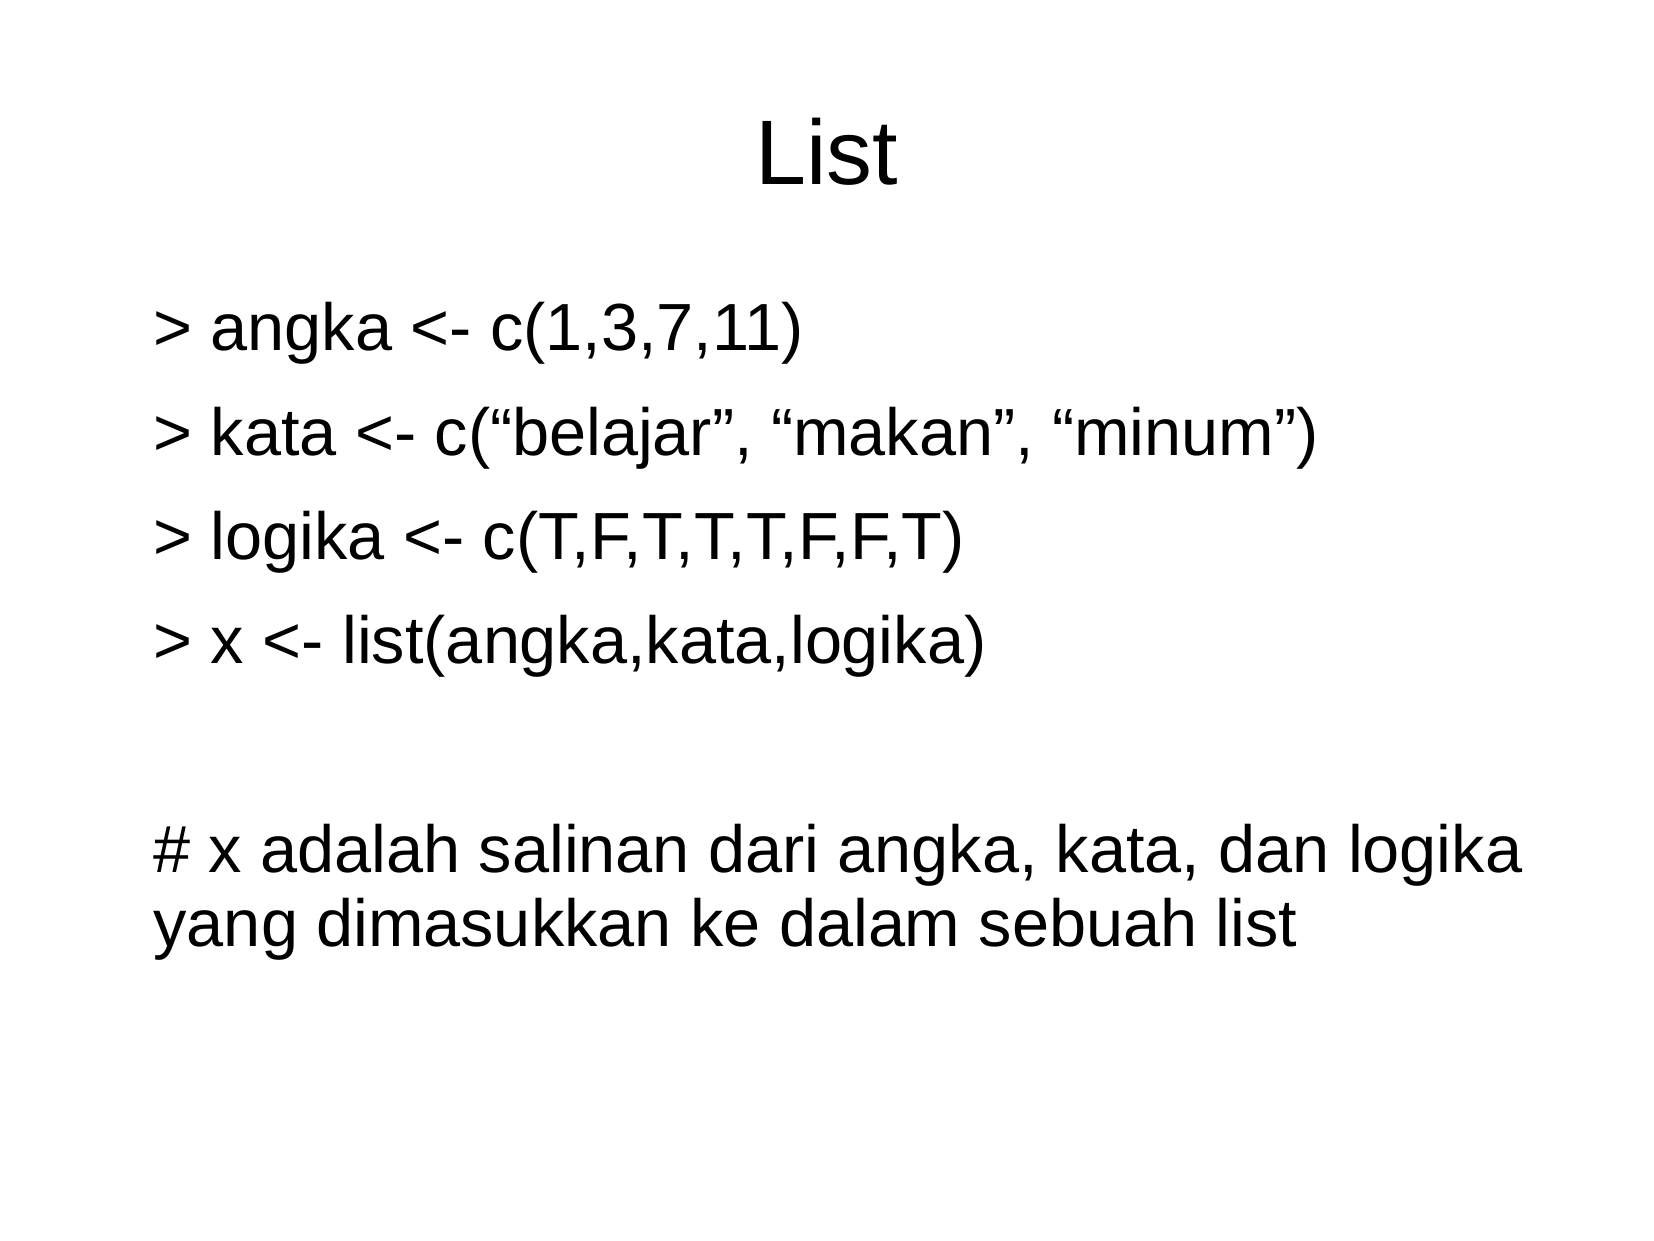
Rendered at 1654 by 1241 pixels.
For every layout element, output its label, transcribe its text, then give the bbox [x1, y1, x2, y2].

title List [82, 49, 1571, 257]
list > angka <- c(1,3,7,11) > kata <- c(“belajar”, “makan”, “minum”) > logika <- c(T,F,T,T,T,F,F,T) > x <- list(angka,kata,logika) # x adalah salinan dari angka, kata, dan logika yang dimasukkan ke dalam sebuah list [82, 290, 1571, 1010]
